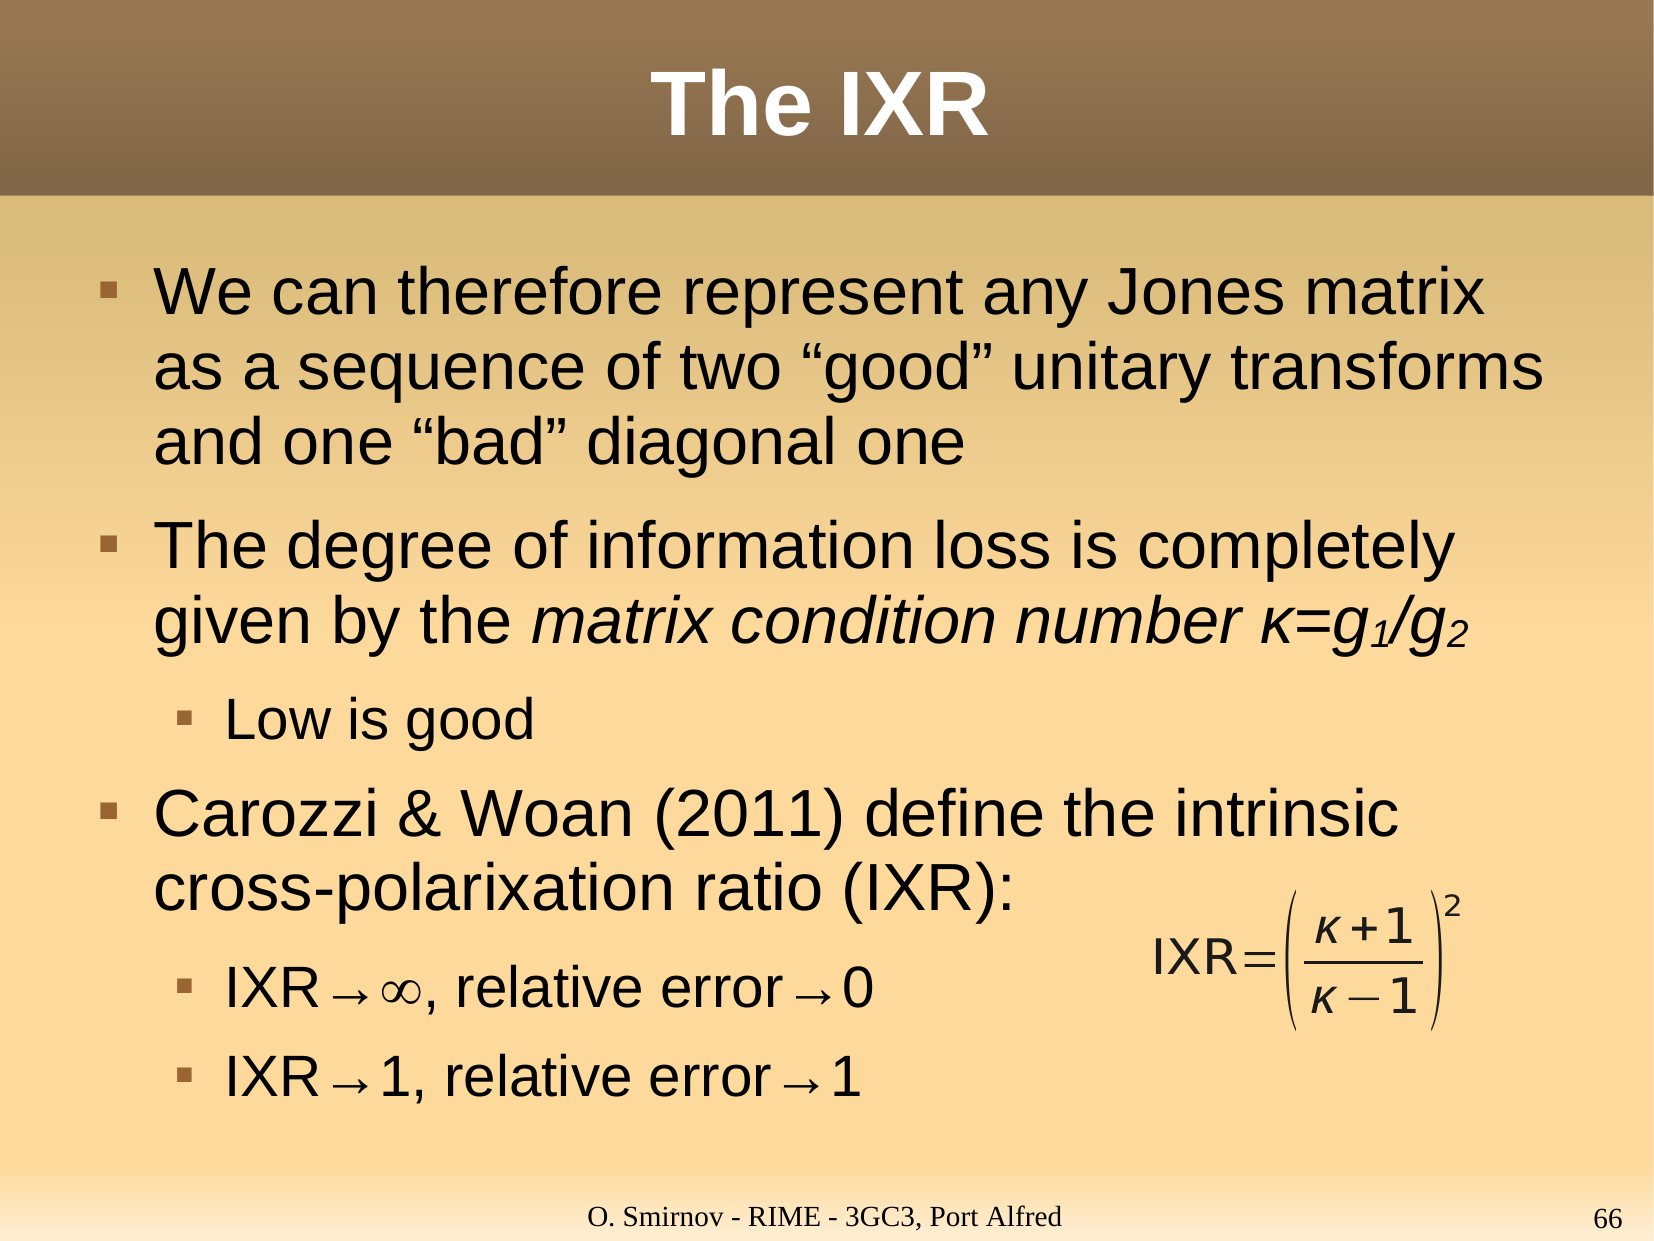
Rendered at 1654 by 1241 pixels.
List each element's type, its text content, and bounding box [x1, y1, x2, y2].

chart [1144, 887, 1470, 1036]
picture [0, 0, 1654, 1241]
title The IXR [76, 0, 1565, 208]
list We can therefore represent any Jones matrix as a sequence of two “good” unitary transforms and one “bad” diagonal one The degree of information loss is completely given by the matrix condition number κ=g1/g2 Low is good Carozzi & Woan (2011) define the intrinsic cross-polarixation ratio (IXR): IXR→, relative error→0 IXR→1, relative error→1 [82, 254, 1571, 1131]
